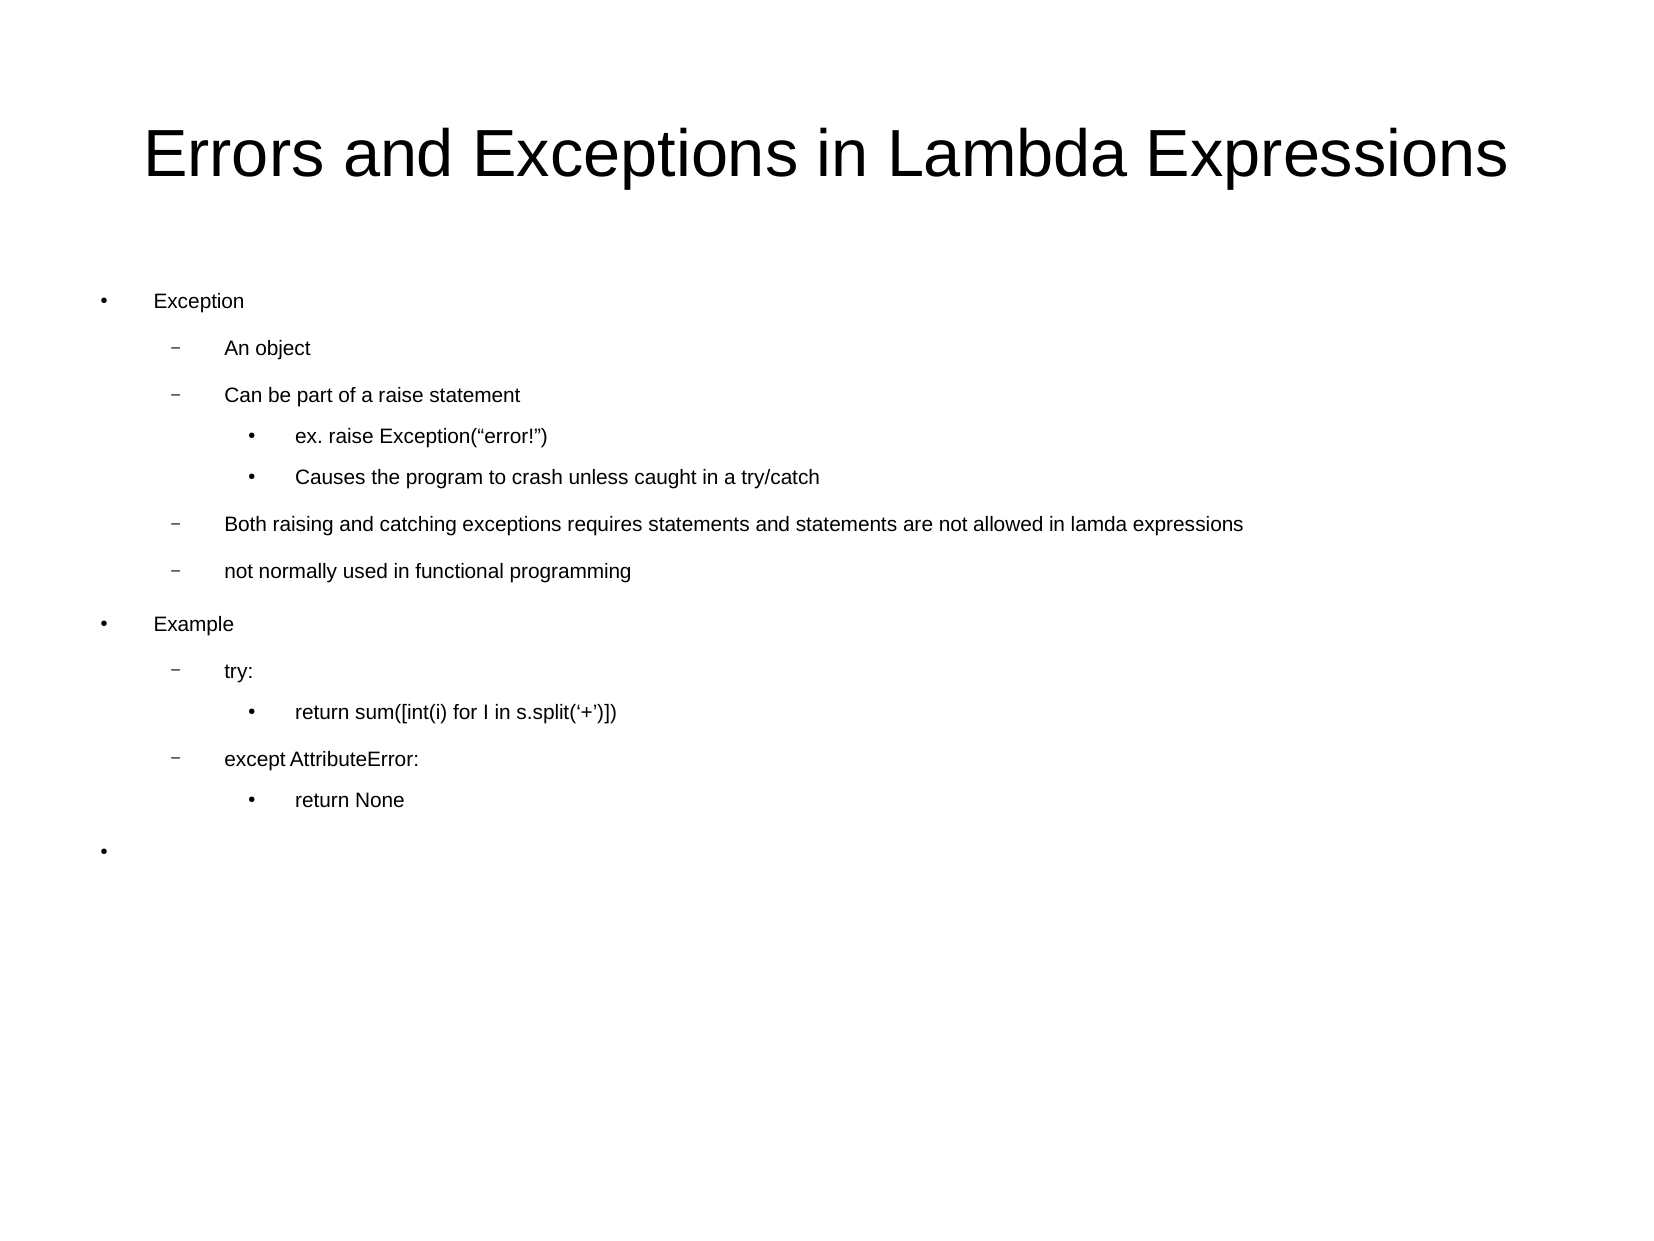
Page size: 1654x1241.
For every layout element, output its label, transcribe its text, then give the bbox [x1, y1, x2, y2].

list Exception An object Can be part of a raise statement ex. raise Exception(“error!”) Causes the program to crash unless caught in a try/catch Both raising and catching exceptions requires statements and statements are not allowed in lamda expressions not normally used in functional programming Example try: return sum([int(i) for I in s.split(‘+’)]) except AttributeError: return None [82, 290, 1583, 1229]
title Errors and Exceptions in Lambda Expressions [82, 49, 1571, 257]
